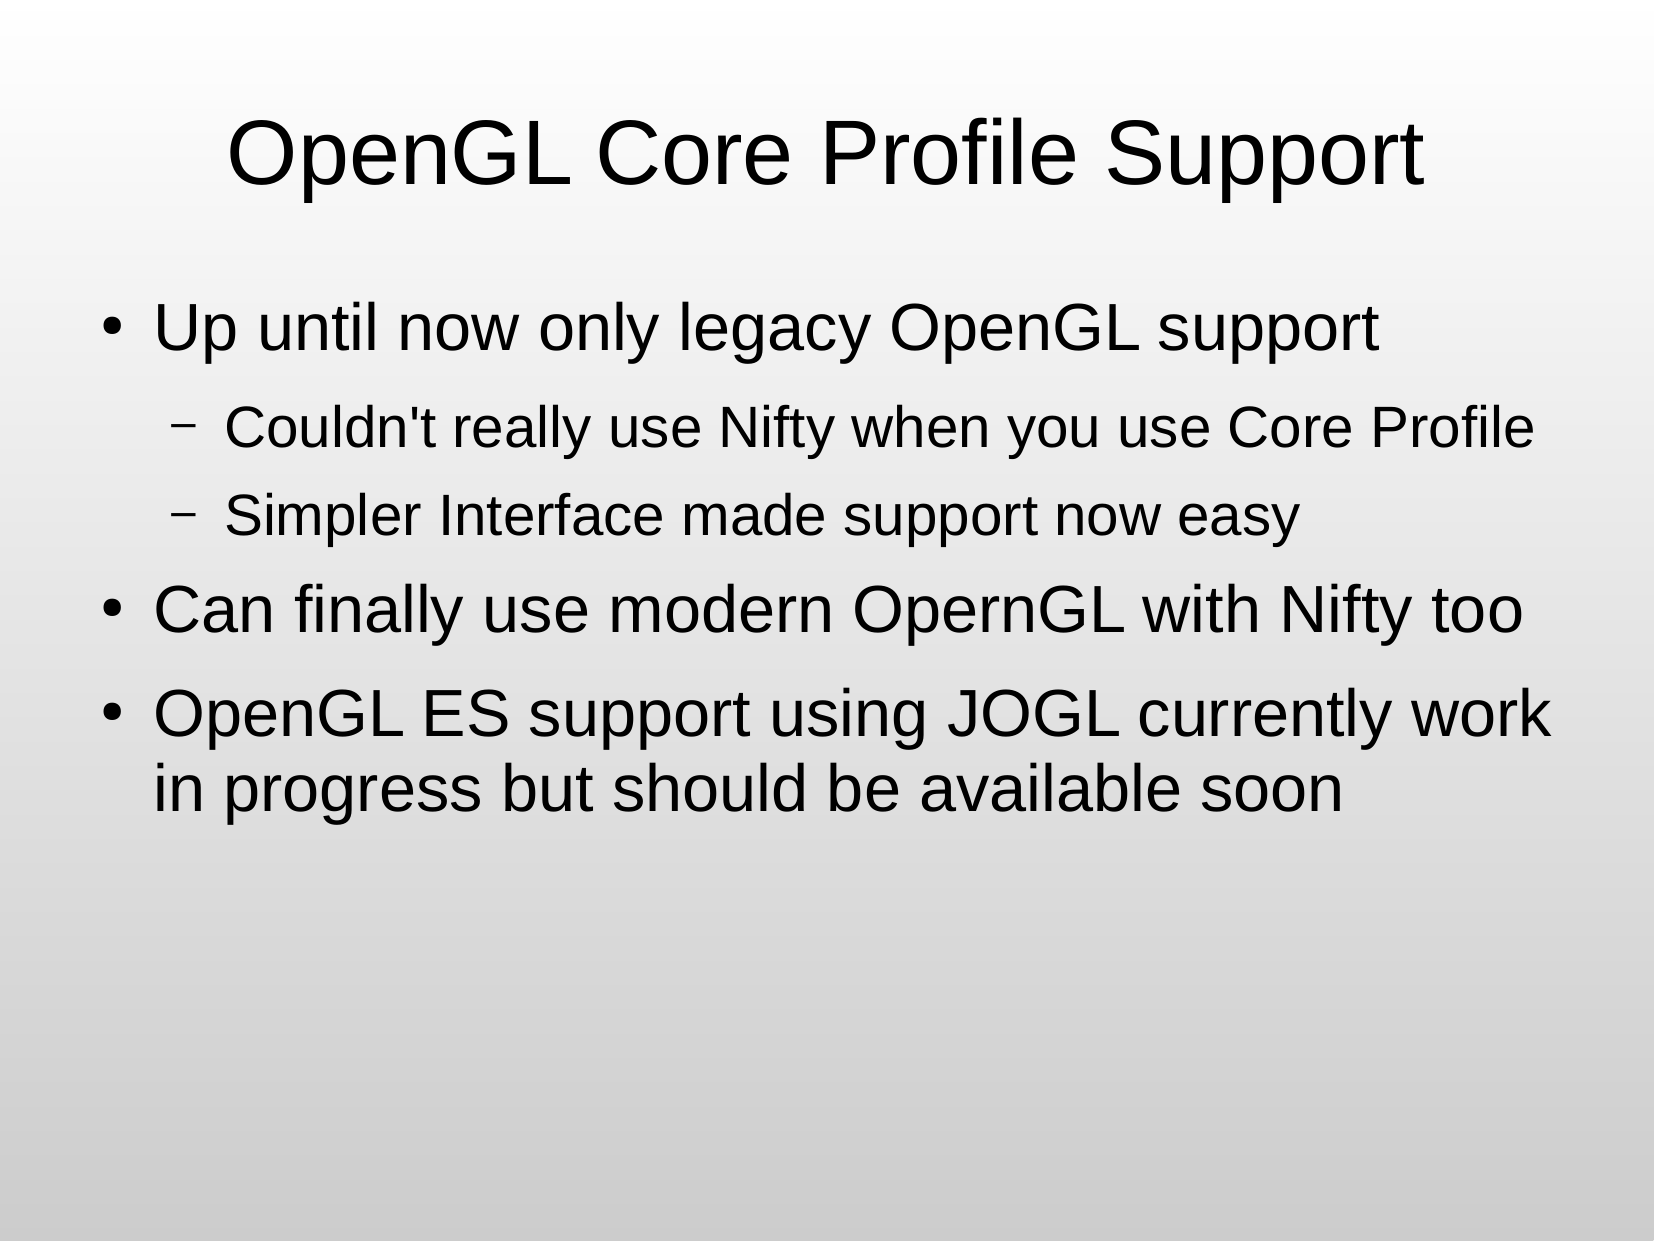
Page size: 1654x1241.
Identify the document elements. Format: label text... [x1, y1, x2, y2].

title OpenGL Core Profile Support [82, 49, 1571, 257]
list Up until now only legacy OpenGL support Couldn't really use Nifty when you use Core Profile Simpler Interface made support now easy Can finally use modern OpernGL with Nifty too OpenGL ES support using JOGL currently work in progress but should be available soon [82, 290, 1571, 1109]
